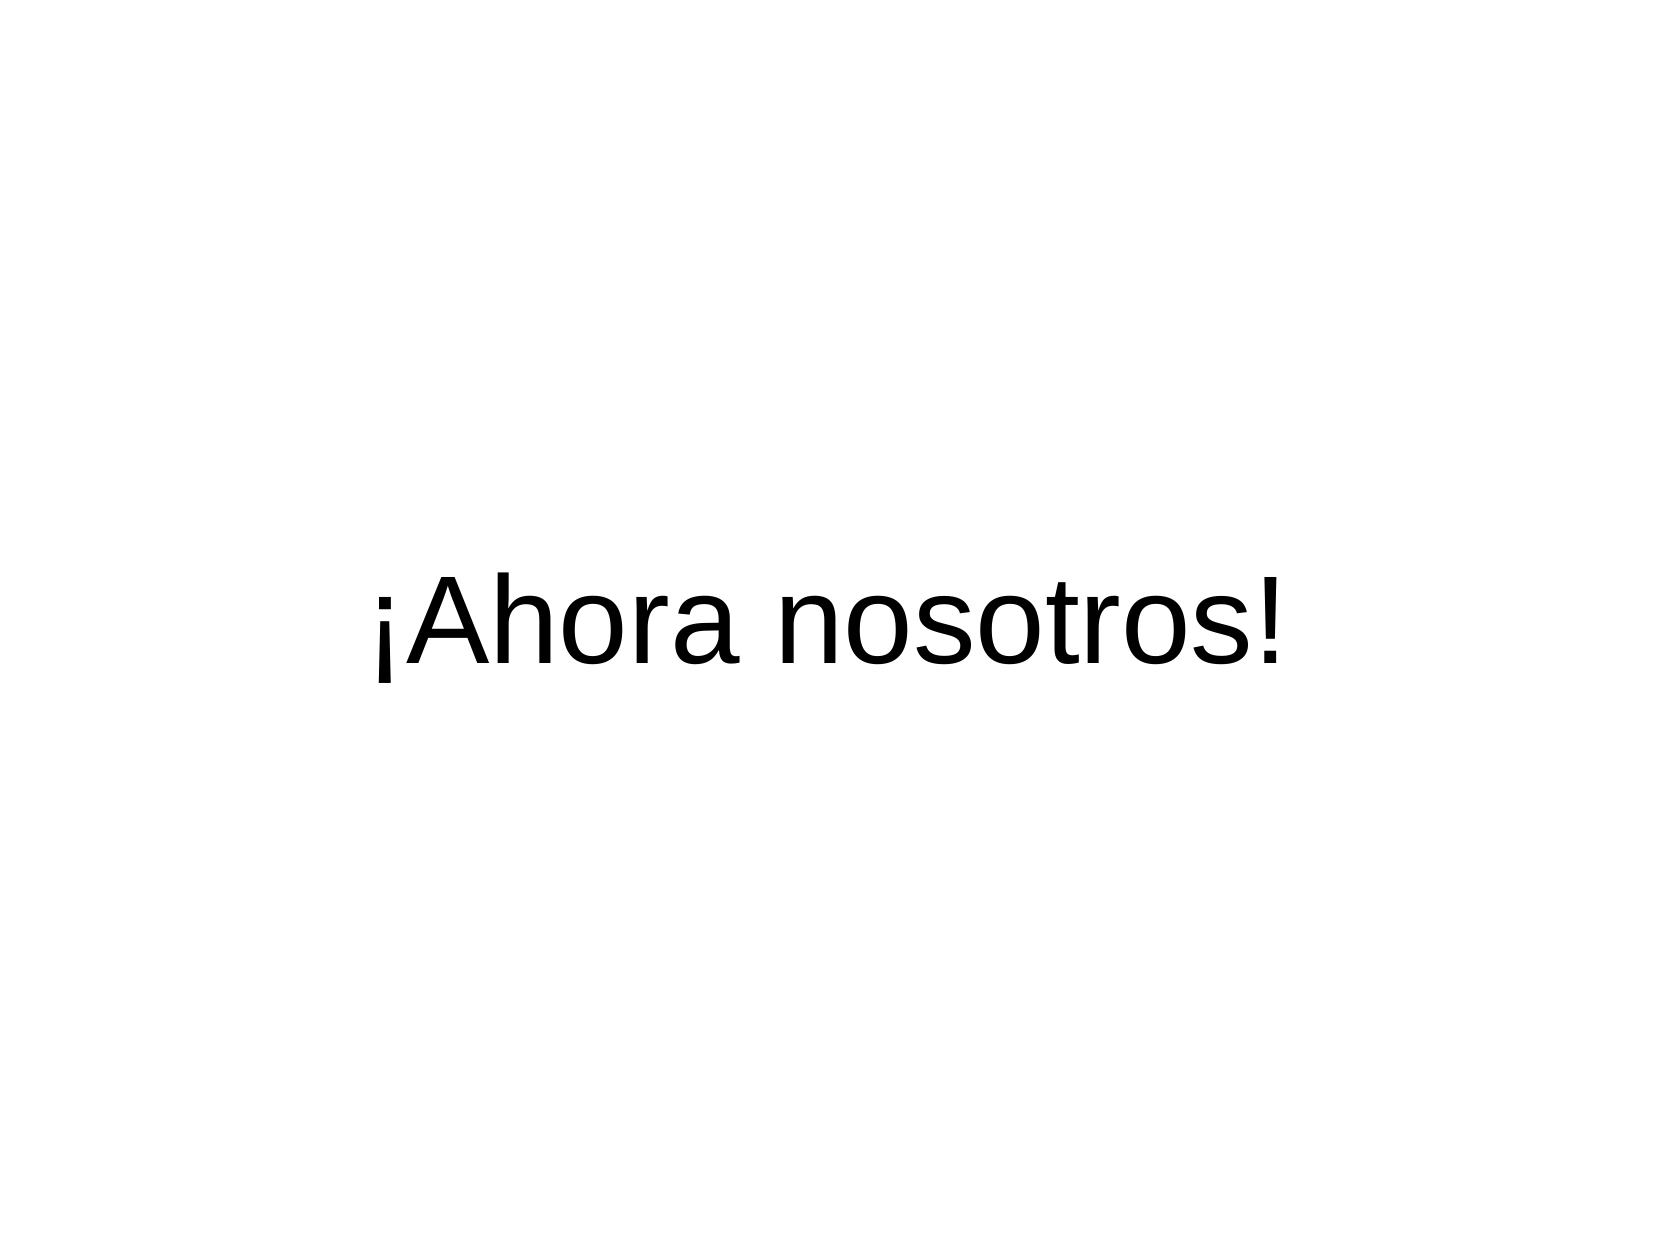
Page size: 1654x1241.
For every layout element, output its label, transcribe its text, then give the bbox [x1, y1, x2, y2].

title ¡Ahora nosotros! [82, 516, 1571, 724]
